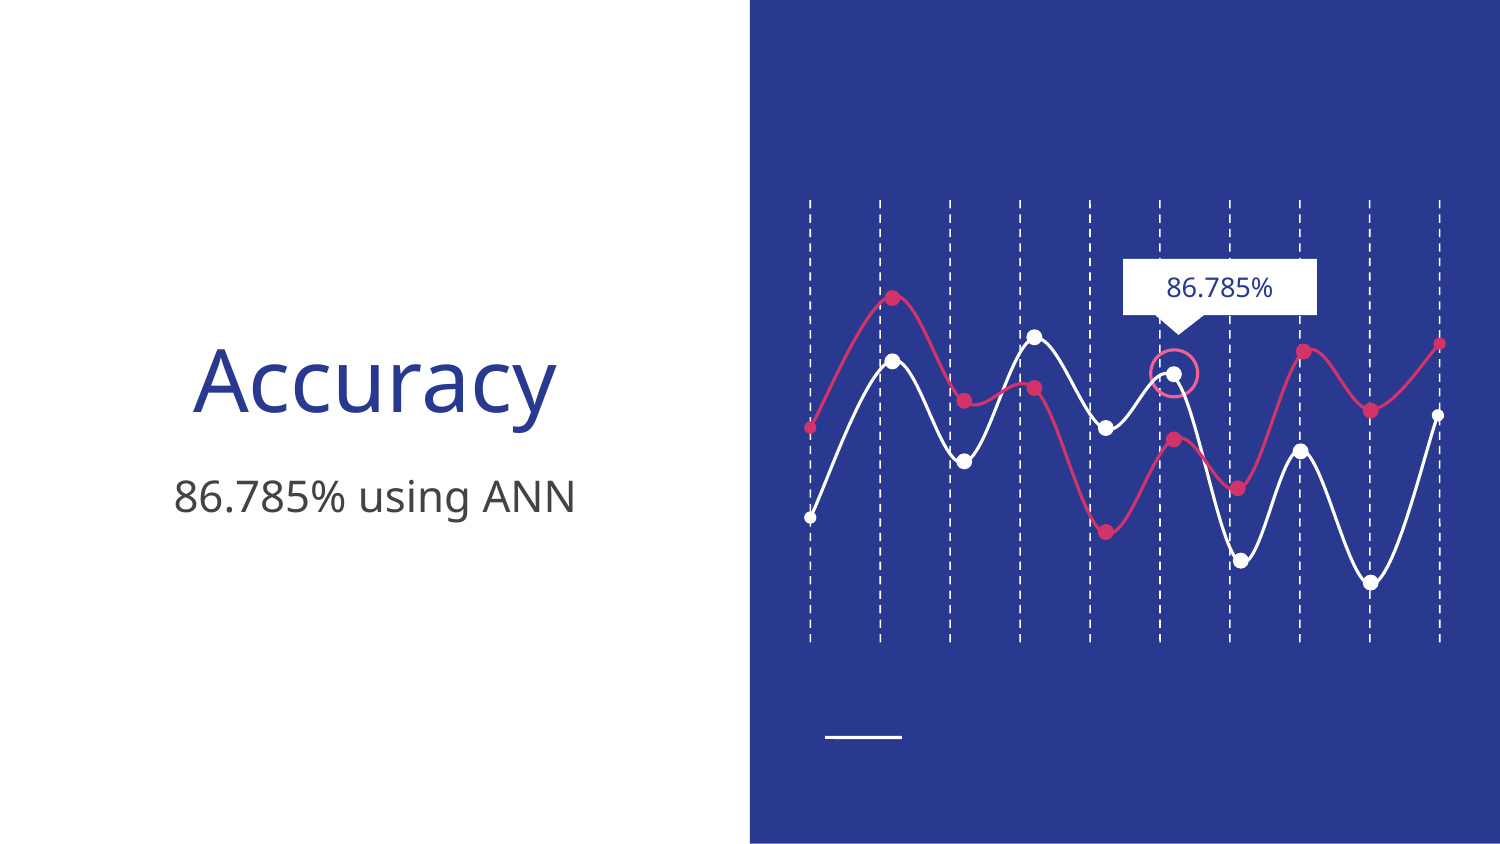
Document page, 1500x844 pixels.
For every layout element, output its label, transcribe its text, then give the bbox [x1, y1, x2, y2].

text_box [1167, 367, 1181, 381]
text_box [957, 454, 971, 468]
text_box [957, 394, 971, 408]
text_box [1123, 258, 1317, 263]
text_box [1297, 345, 1311, 358]
text_box [1027, 381, 1041, 395]
text_box [1099, 525, 1113, 539]
text_box [1364, 576, 1378, 590]
text_box [1234, 554, 1248, 568]
text_box [1294, 444, 1308, 458]
subtitle 86.785% using ANN [43, 454, 708, 663]
title Accuracy [43, 188, 708, 446]
text_box [886, 354, 899, 368]
text_box [1099, 421, 1113, 435]
list 86.785% [1123, 263, 1317, 311]
text_box [1027, 330, 1041, 344]
text_box [1231, 481, 1245, 495]
text_box [1167, 433, 1181, 446]
text_box [1123, 311, 1317, 335]
text_box [1364, 404, 1378, 418]
text_box [886, 291, 899, 305]
